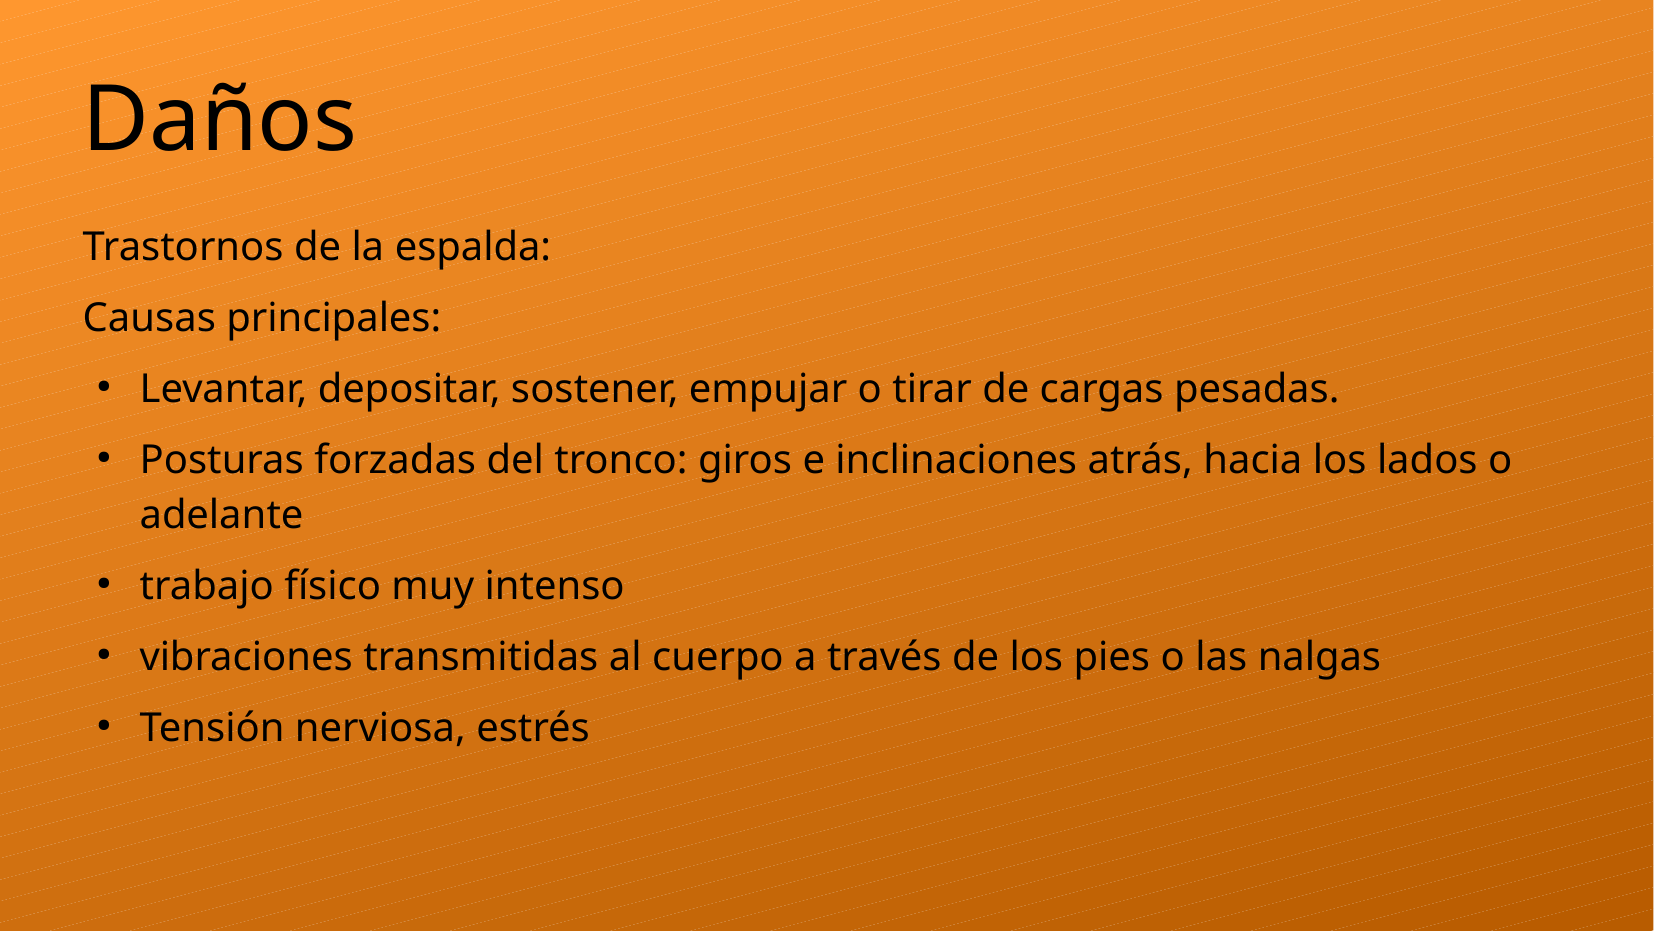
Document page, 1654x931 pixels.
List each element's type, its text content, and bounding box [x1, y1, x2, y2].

list Trastornos de la espalda: Causas principales: Levantar, depositar, sostener, empujar o tirar de cargas pesadas. Posturas forzadas del tronco: giros e inclinaciones atrás, hacia los lados o adelante trabajo físico muy intenso vibraciones transmitidas al cuerpo a través de los pies o las nalgas Tensión nerviosa, estrés [82, 217, 1571, 758]
title Daños [82, 37, 1571, 193]
